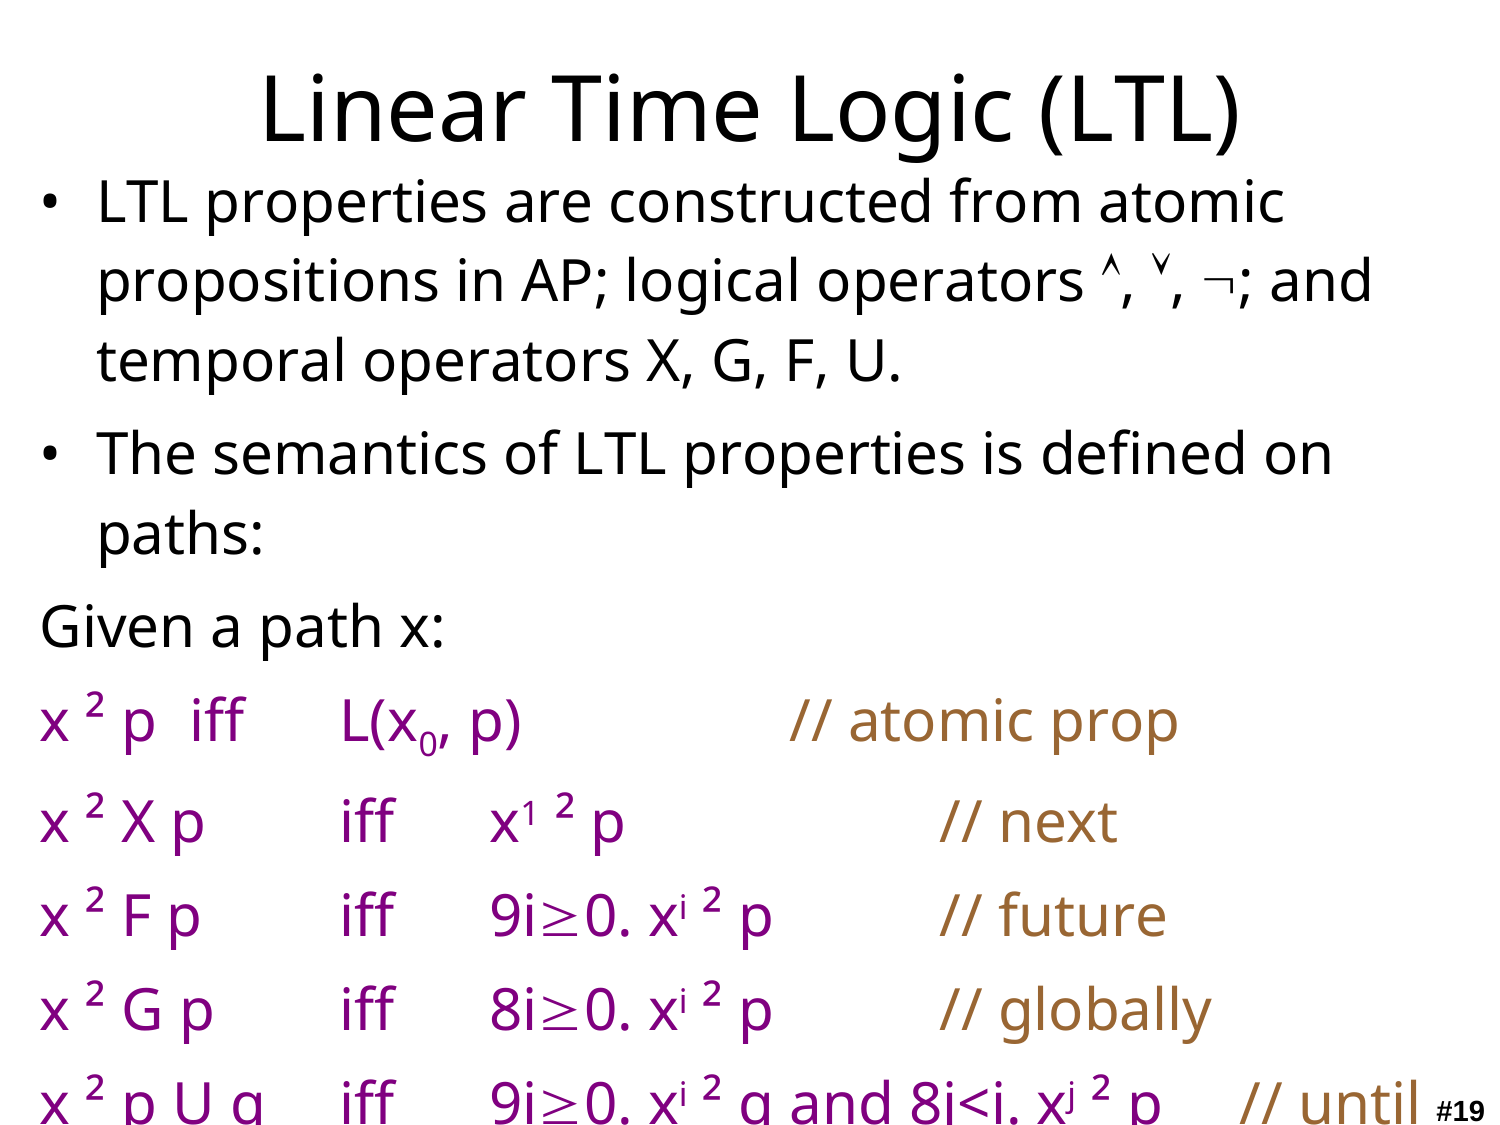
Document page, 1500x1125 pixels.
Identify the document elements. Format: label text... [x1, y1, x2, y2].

title Linear Time Logic (LTL) [24, 12, 1476, 152]
list LTL properties are constructed from atomic propositions in AP; logical operators , , ; and temporal operators X, G, F, U. The semantics of LTL properties is defined on paths: Given a path x: x ² p iff L(x0, p) // atomic prop x ² X p iff x1 ² p // next x ² F p iff 9i0. xi ² p // future x ² G p iff 8i0. xi ² p // globally x ² p U q iff 9i0. xi ² q and 8j<i. xj ² p // until [24, 152, 1476, 1108]
